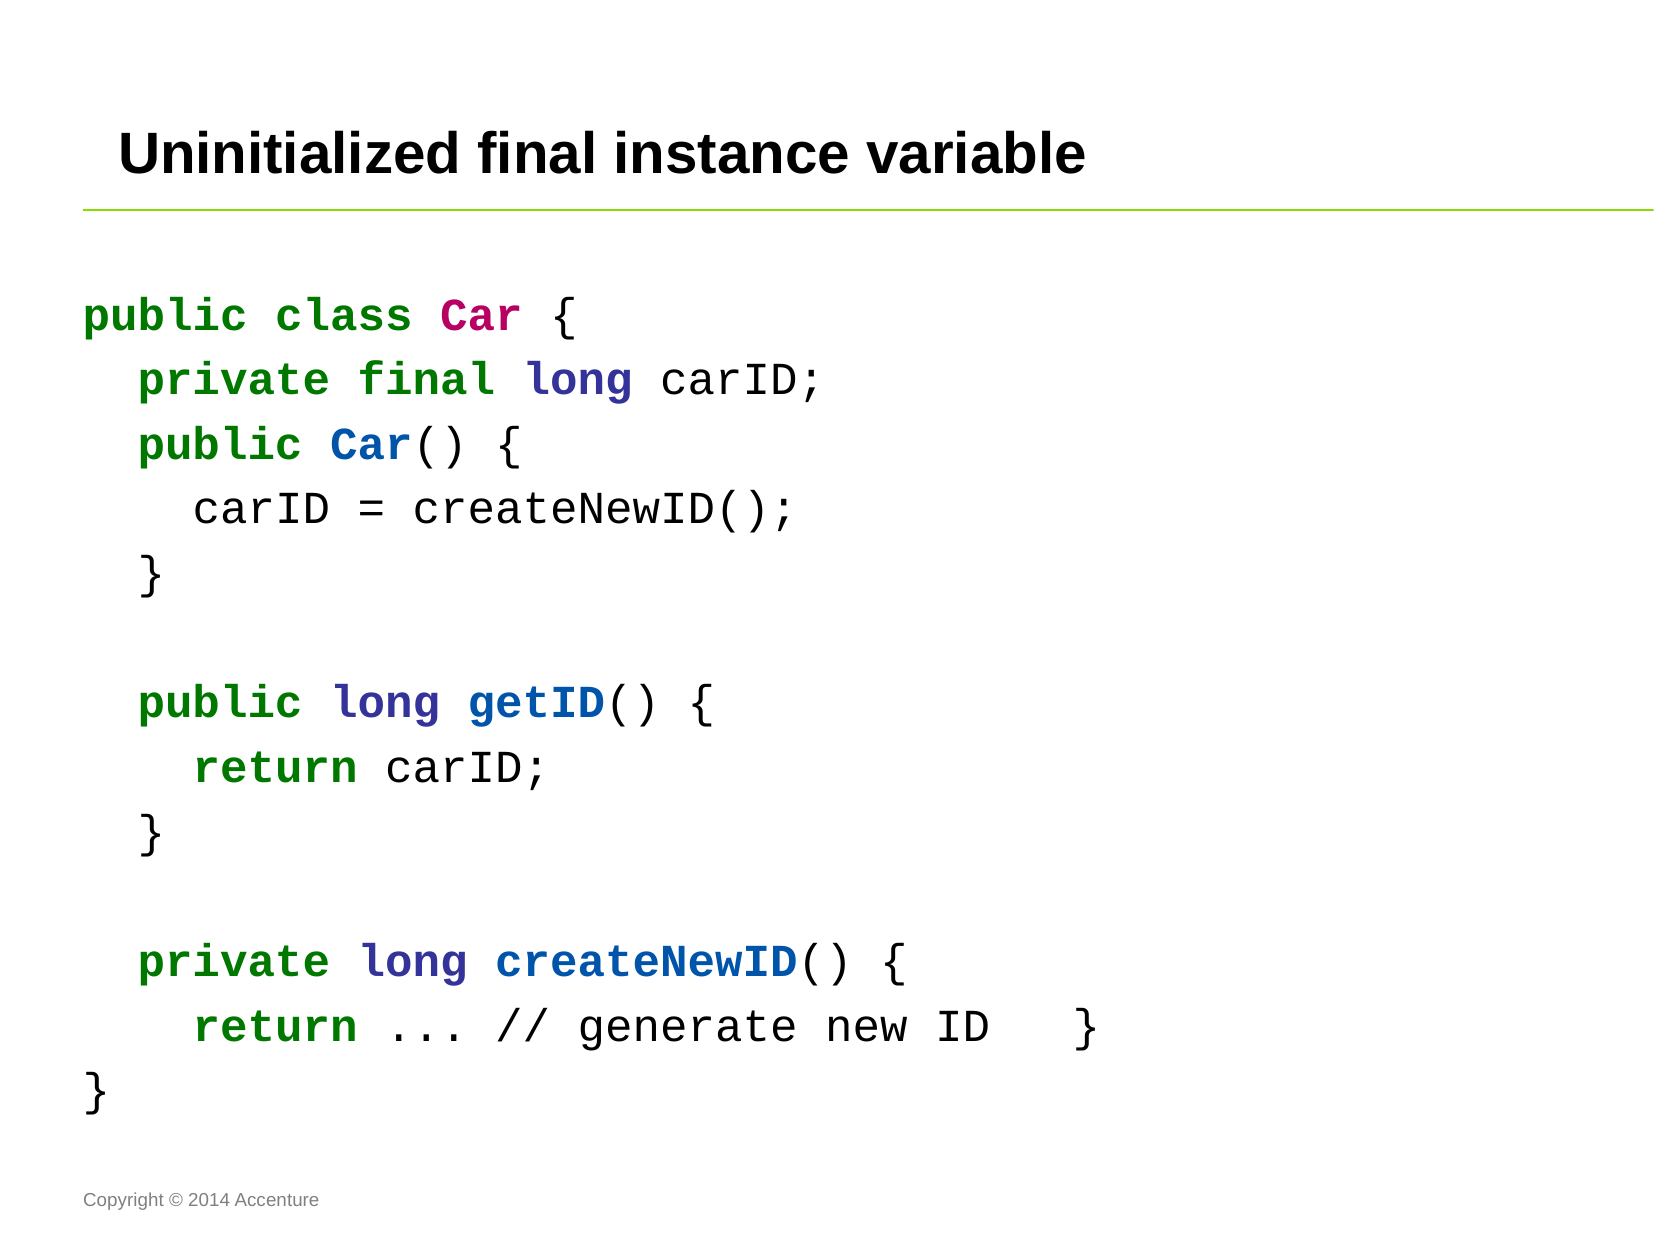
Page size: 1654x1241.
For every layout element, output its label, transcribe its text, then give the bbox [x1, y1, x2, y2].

title Uninitialized final instance variable [82, 26, 1571, 280]
list public class Car { private final long carID; public Car() { carID = createNewID(); } public long getID() { return carID; } private long createNewID() { return ... // generate new ID } } [82, 280, 1538, 1205]
